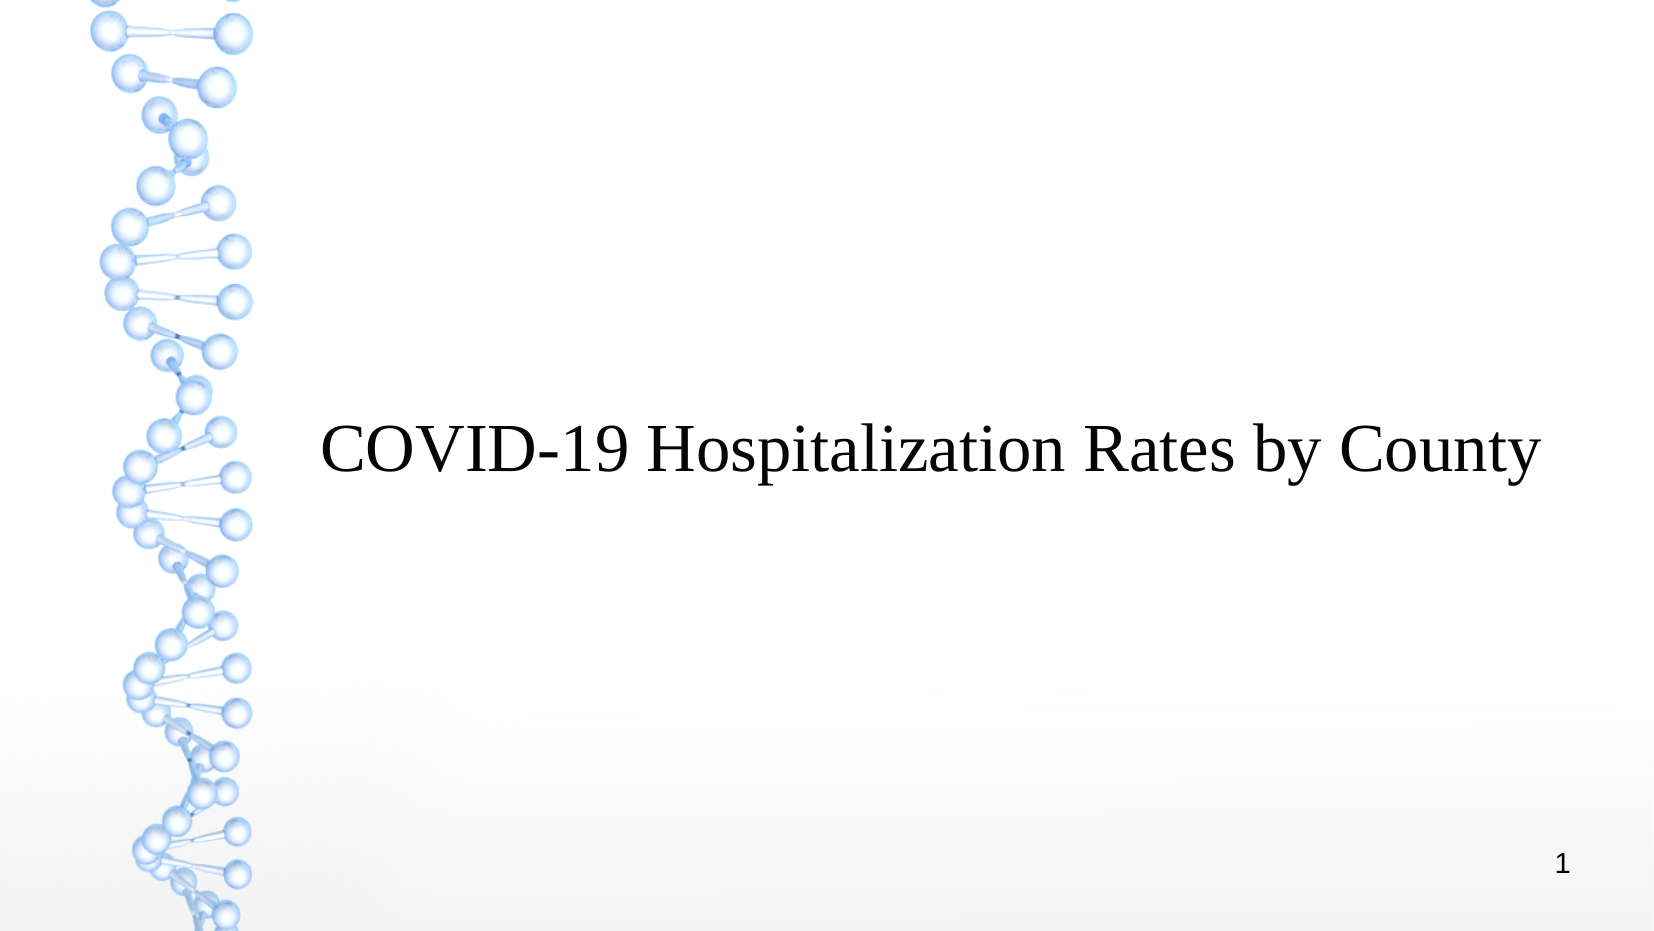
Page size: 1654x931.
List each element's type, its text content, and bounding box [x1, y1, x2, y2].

title COVID-19 Hospitalization Rates by County [267, 371, 1596, 526]
picture [0, 0, 1654, 931]
